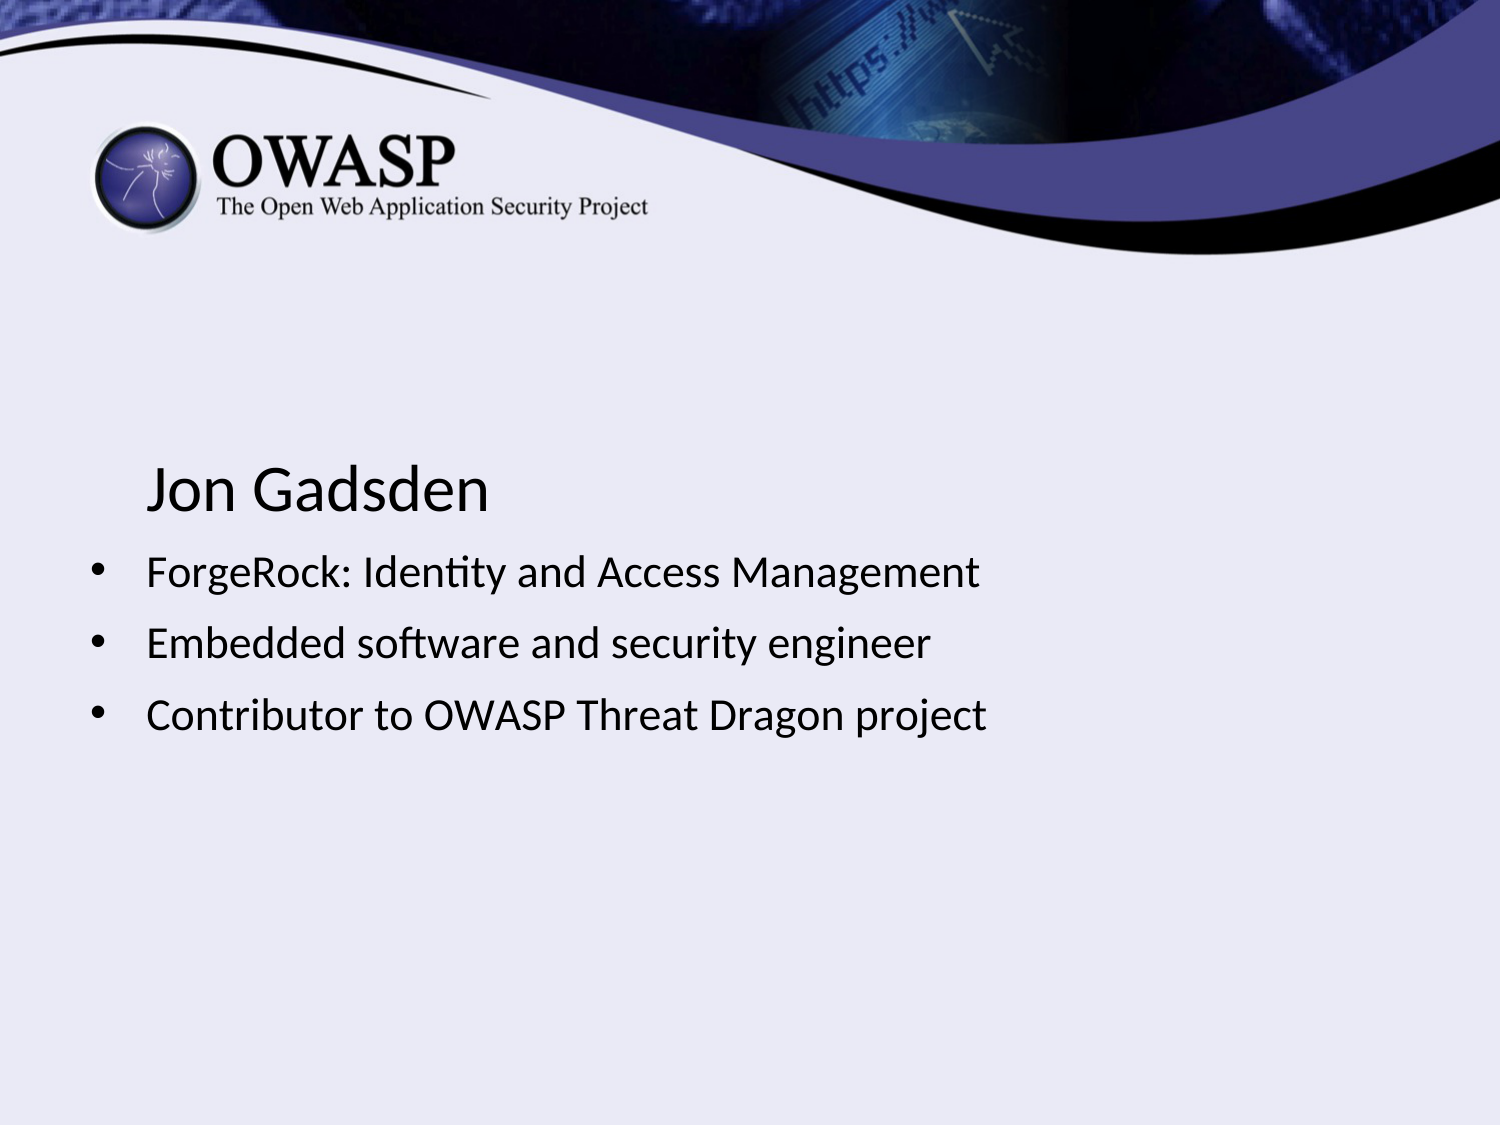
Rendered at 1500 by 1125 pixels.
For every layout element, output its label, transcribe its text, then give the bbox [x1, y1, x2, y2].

picture [0, 0, 1500, 1125]
list Jon Gadsden ForgeRock: Identity and Access Management Embedded software and security engineer Contributor to OWASP Threat Dragon project [75, 437, 1426, 1006]
